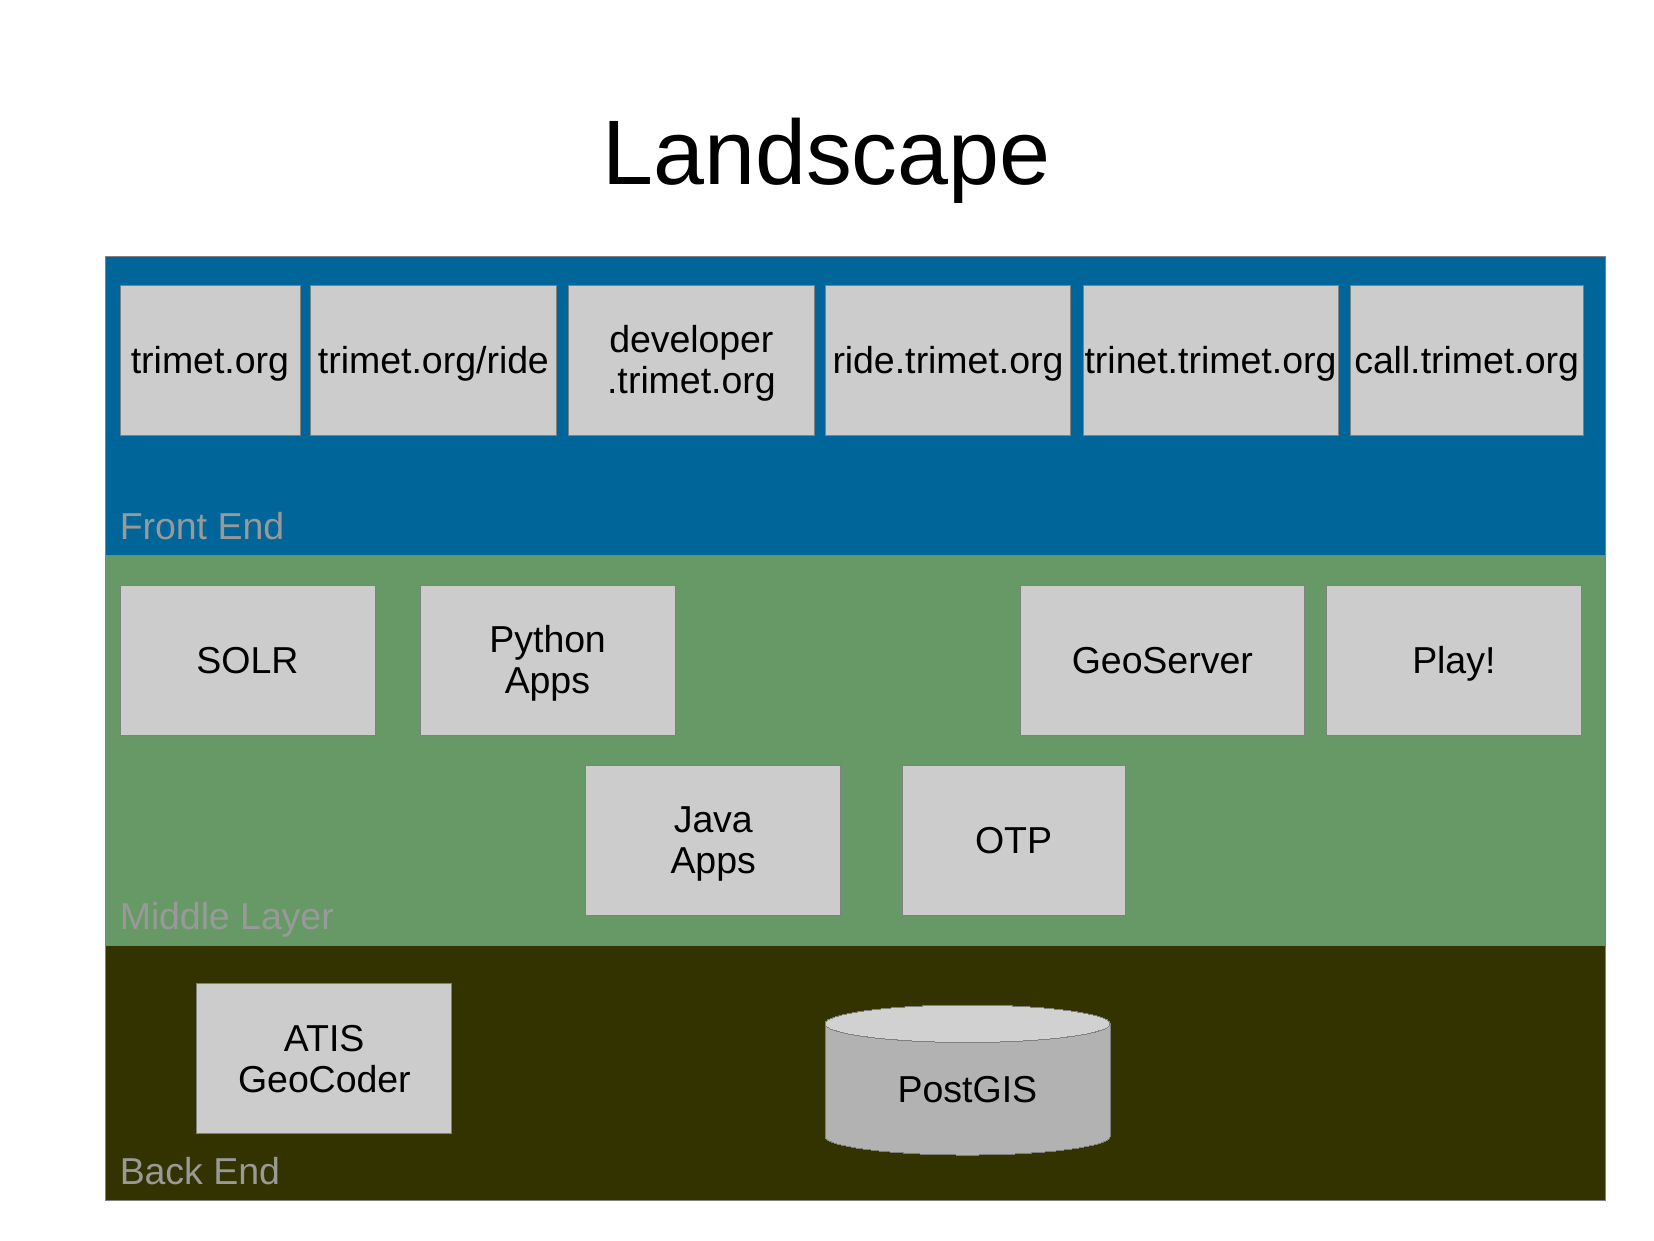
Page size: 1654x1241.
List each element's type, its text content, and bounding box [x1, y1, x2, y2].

text_box SOLR [120, 585, 376, 736]
text_box developer .trimet.org [568, 285, 815, 436]
text_box ride.trimet.org [825, 285, 1071, 436]
text_box call.trimet.org [1350, 285, 1584, 436]
text_box ATIS GeoCoder [196, 983, 452, 1134]
text_box OTP [902, 765, 1126, 916]
text_box Middle Layer [105, 556, 1606, 946]
text_box Front End [105, 256, 1606, 556]
text_box Play! [1326, 585, 1582, 736]
text_box trimet.org [120, 285, 301, 436]
text_box PostGIS [825, 1024, 1111, 1156]
text_box Java Apps [585, 765, 841, 916]
text_box trimet.org/ride [310, 285, 557, 436]
text_box trinet.trimet.org [1083, 285, 1339, 436]
text_box Back End [105, 946, 1606, 1201]
title Landscape [82, 49, 1571, 257]
text_box Python Apps [420, 585, 676, 736]
text_box GeoServer [1020, 585, 1305, 736]
